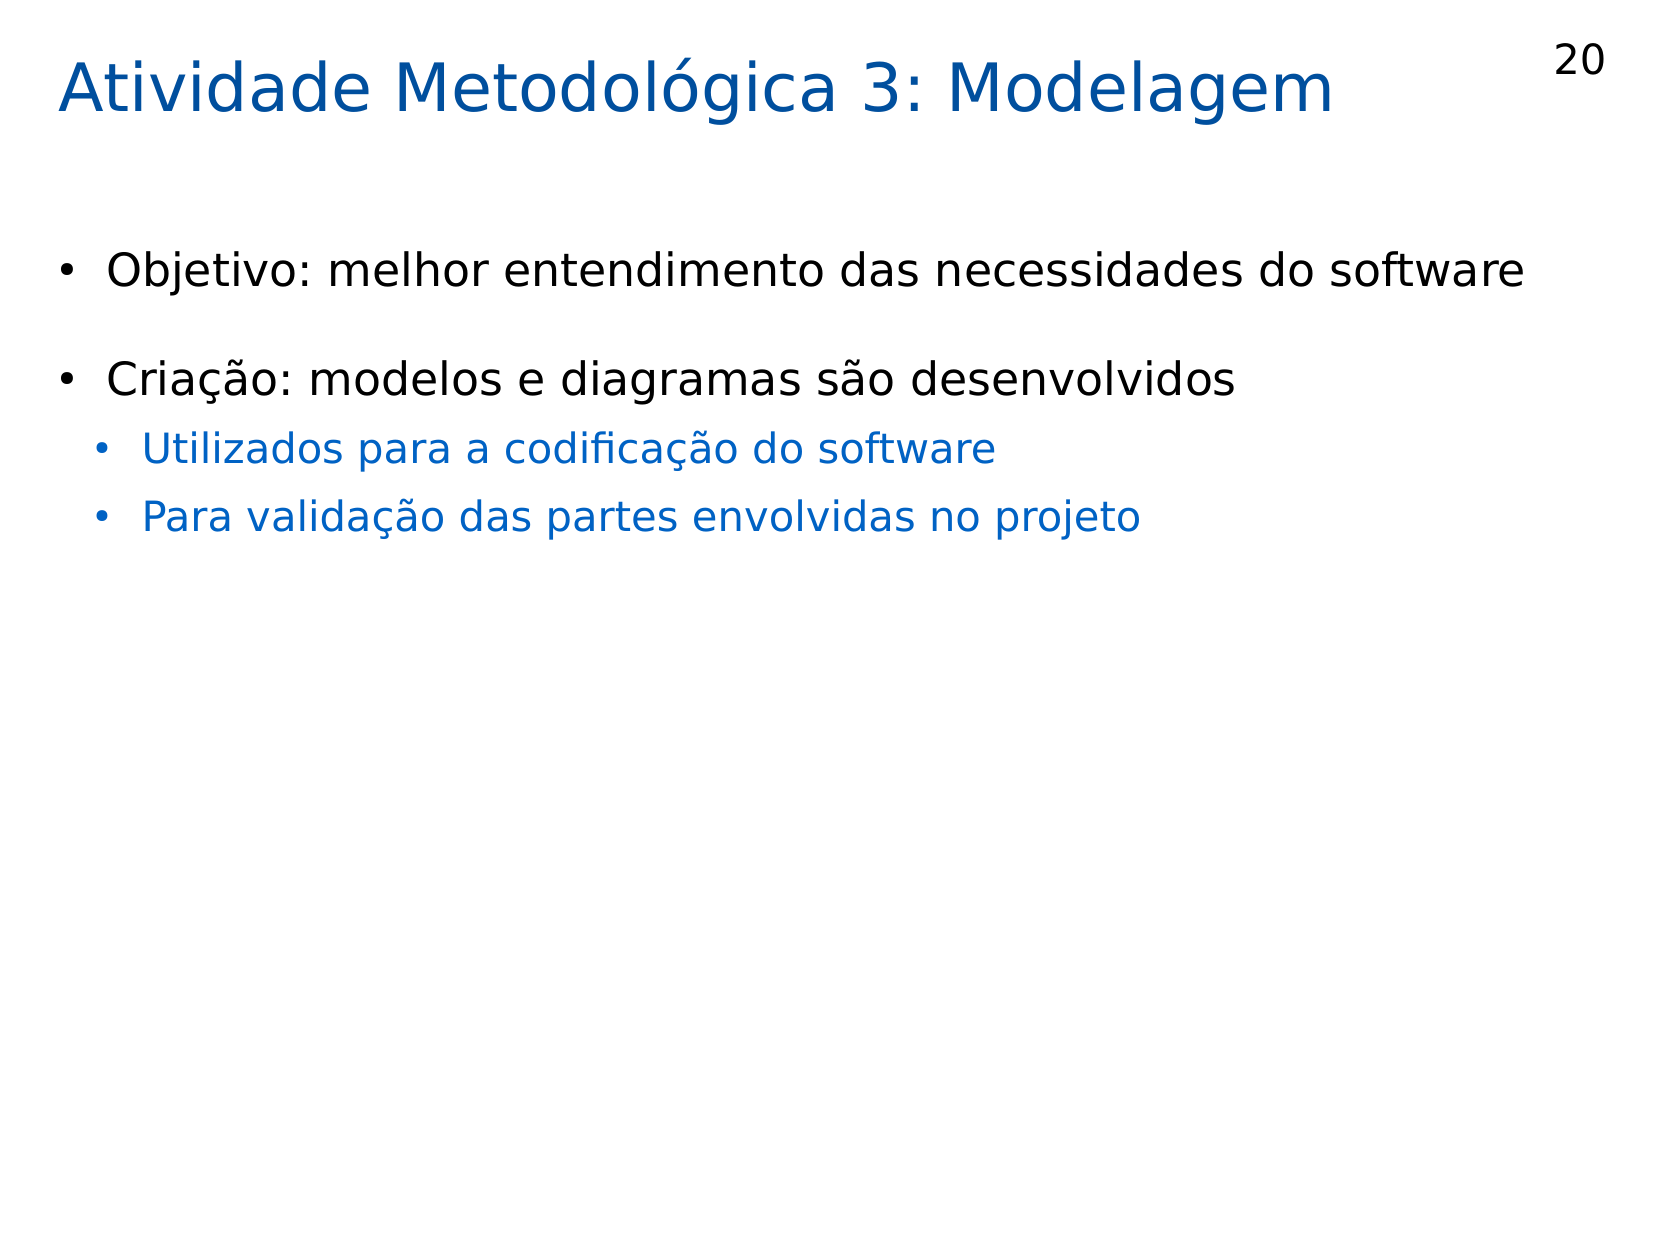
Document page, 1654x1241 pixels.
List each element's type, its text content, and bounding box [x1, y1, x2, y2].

title Atividade Metodológica 3: Modelagem [59, 29, 1506, 148]
list Objetivo: melhor entendimento das necessidades do software Criação: modelos e diagramas são desenvolvidos Utilizados para a codificação do software Para validação das partes envolvidas no projeto [59, 236, 1595, 1211]
